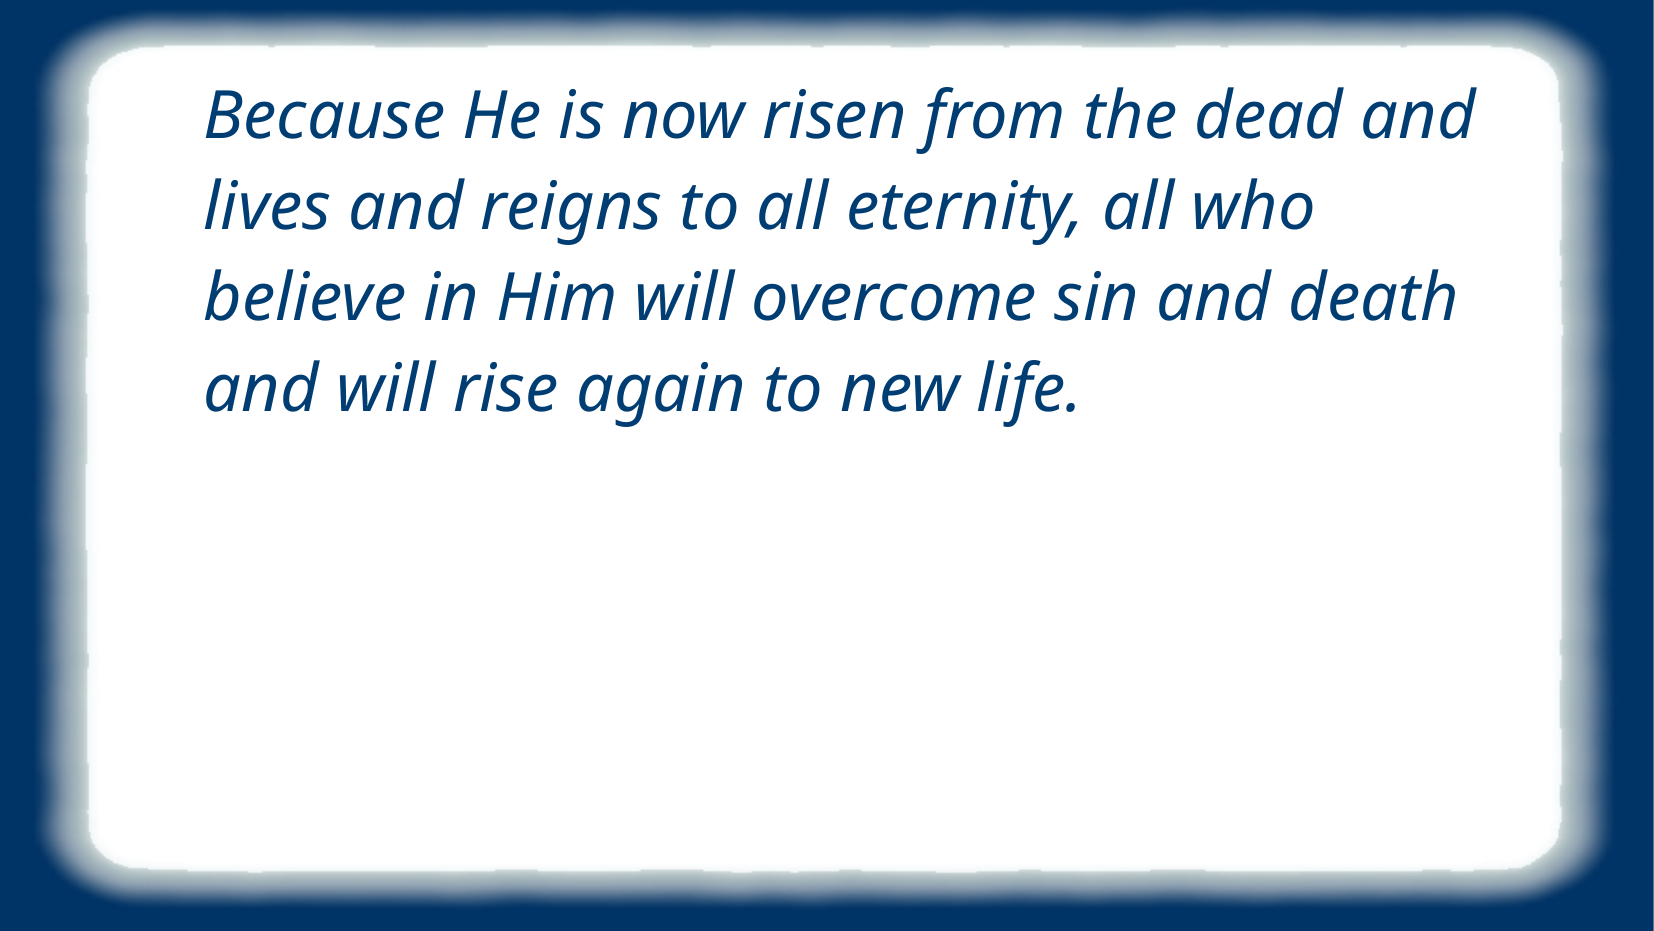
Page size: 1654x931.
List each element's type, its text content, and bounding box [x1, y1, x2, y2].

picture [0, 0, 1654, 931]
text_box Because He is now risen from the dead and lives and reigns to all eternity, all who believe in Him will overcome sin and death and will rise again to new life. [120, 60, 1531, 430]
